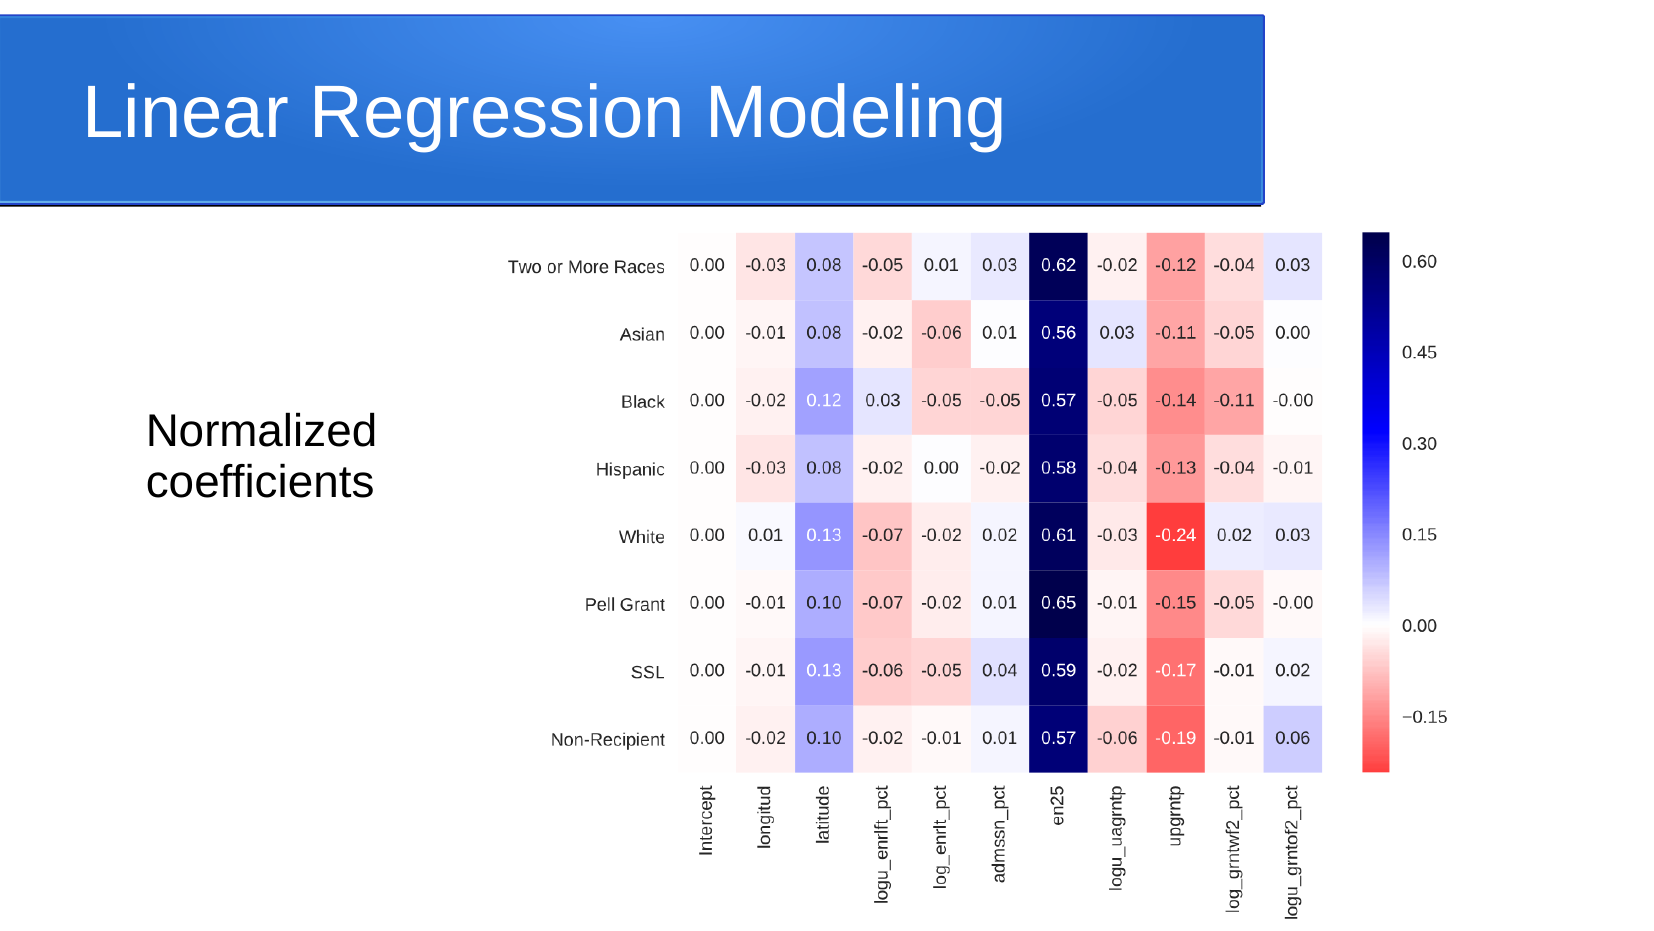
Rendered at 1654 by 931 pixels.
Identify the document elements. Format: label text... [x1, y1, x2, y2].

list Normalized coefficients [75, 405, 391, 751]
title Linear Regression Modeling [82, 35, 1235, 189]
picture [499, 224, 1456, 928]
